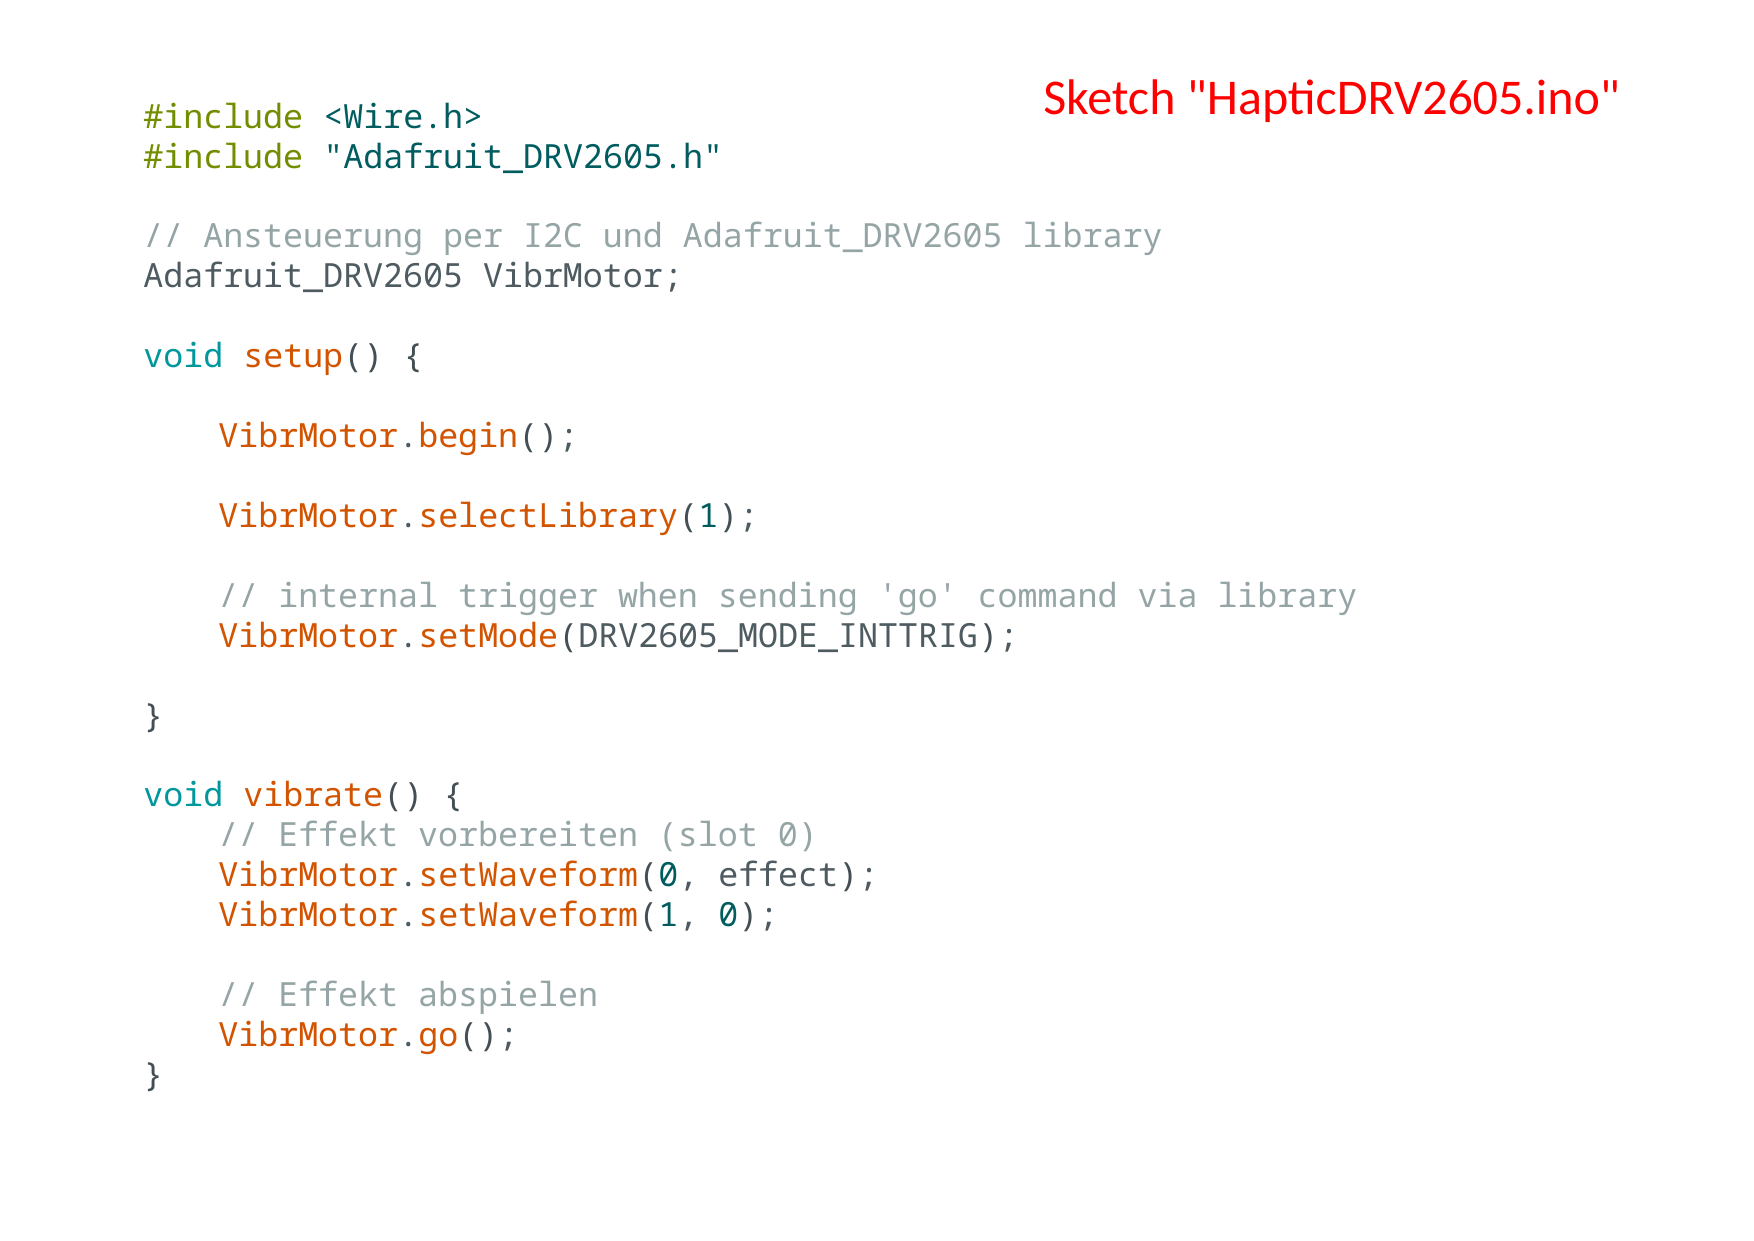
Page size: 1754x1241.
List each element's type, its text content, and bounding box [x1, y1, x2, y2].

text_box Sketch "HapticDRV2605.ino" [1028, 57, 1642, 133]
text_box #include <Wire.h> #include "Adafruit_DRV2605.h" // Ansteuerung per I2C und Adafruit_DRV2605 library Adafruit_DRV2605 VibrMotor; void setup() { VibrMotor.begin(); VibrMotor.selectLibrary(1); // internal trigger when sending 'go' command via library VibrMotor.setMode(DRV2605_MODE_INTTRIG); } void vibrate() { // Effekt vorbereiten (slot 0) VibrMotor.setWaveform(0, effect); VibrMotor.setWaveform(1, 0); // Effekt abspielen VibrMotor.go(); } [128, 87, 1668, 1113]
